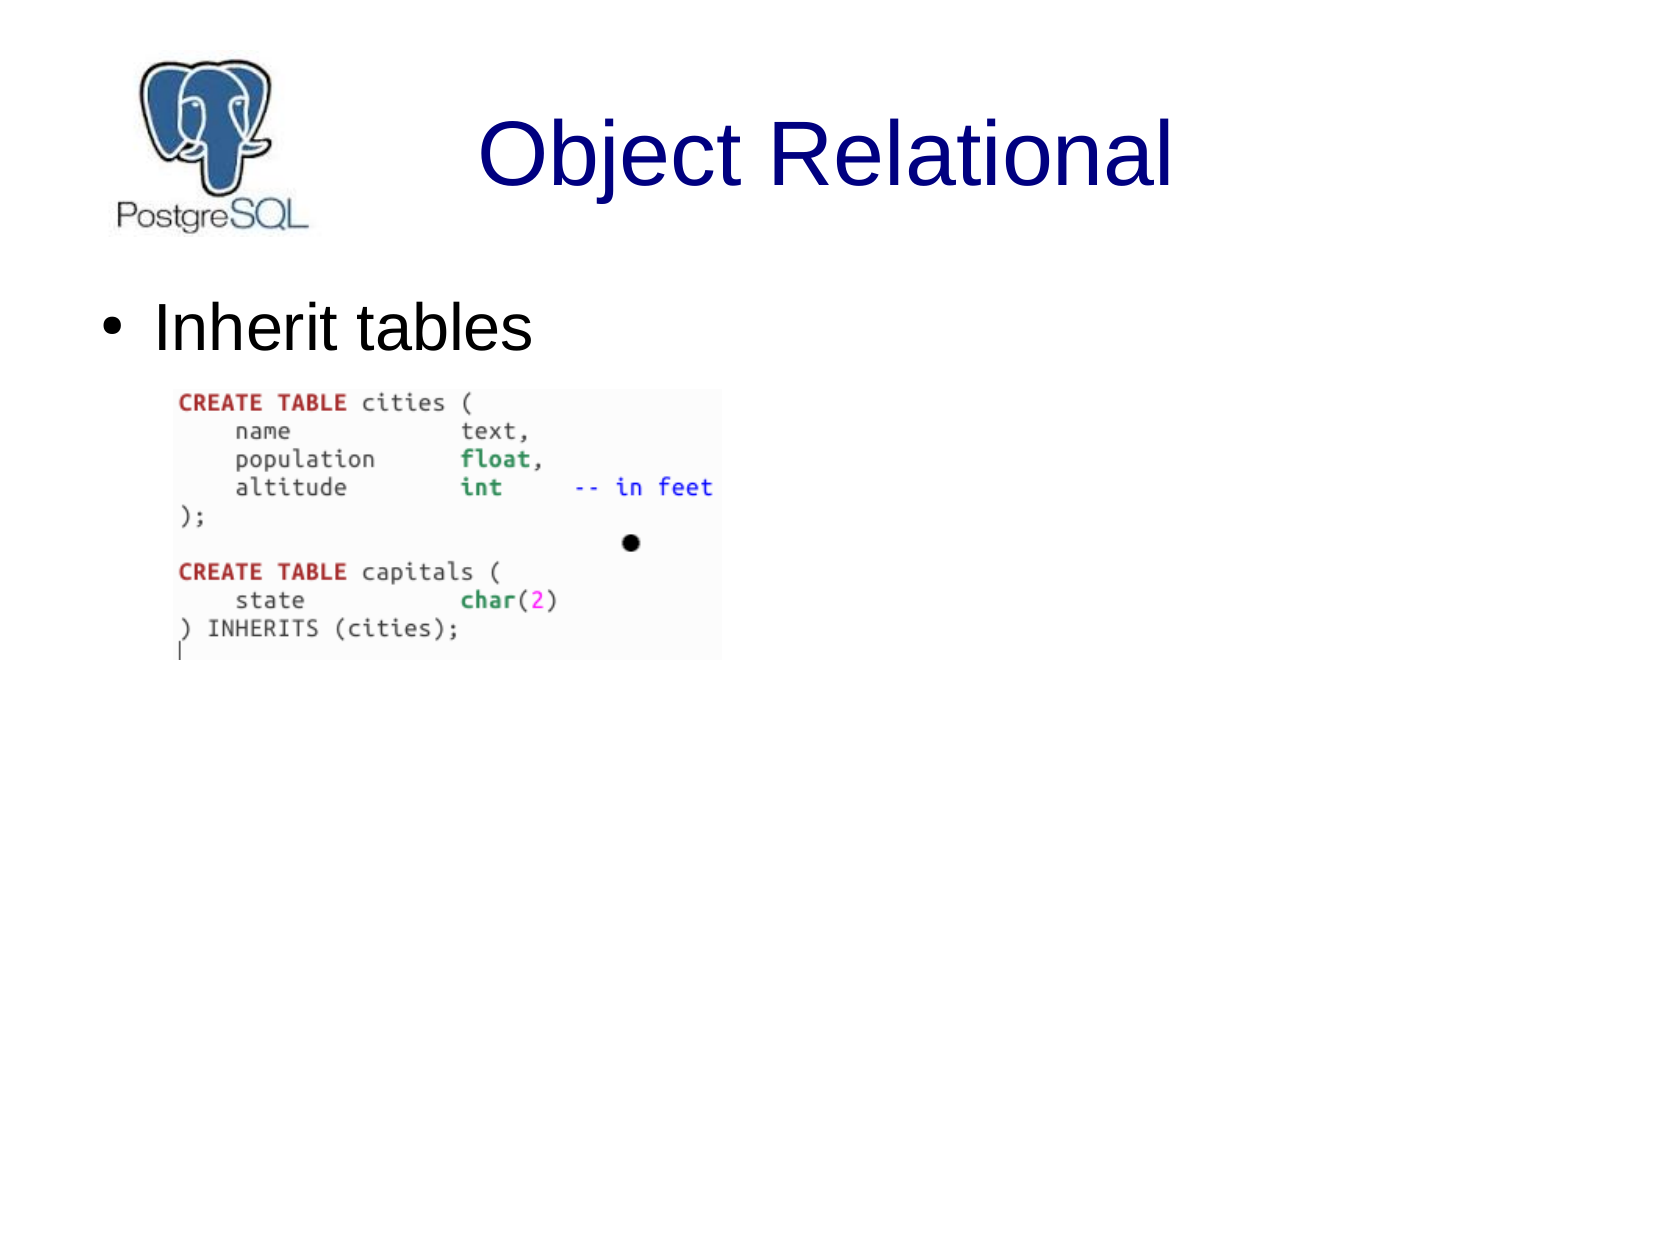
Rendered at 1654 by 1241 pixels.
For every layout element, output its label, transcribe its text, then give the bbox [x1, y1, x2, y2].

picture [59, 50, 356, 237]
list Inherit tables [82, 290, 1538, 1010]
title Object Relational [82, 50, 1571, 258]
picture [173, 389, 722, 661]
